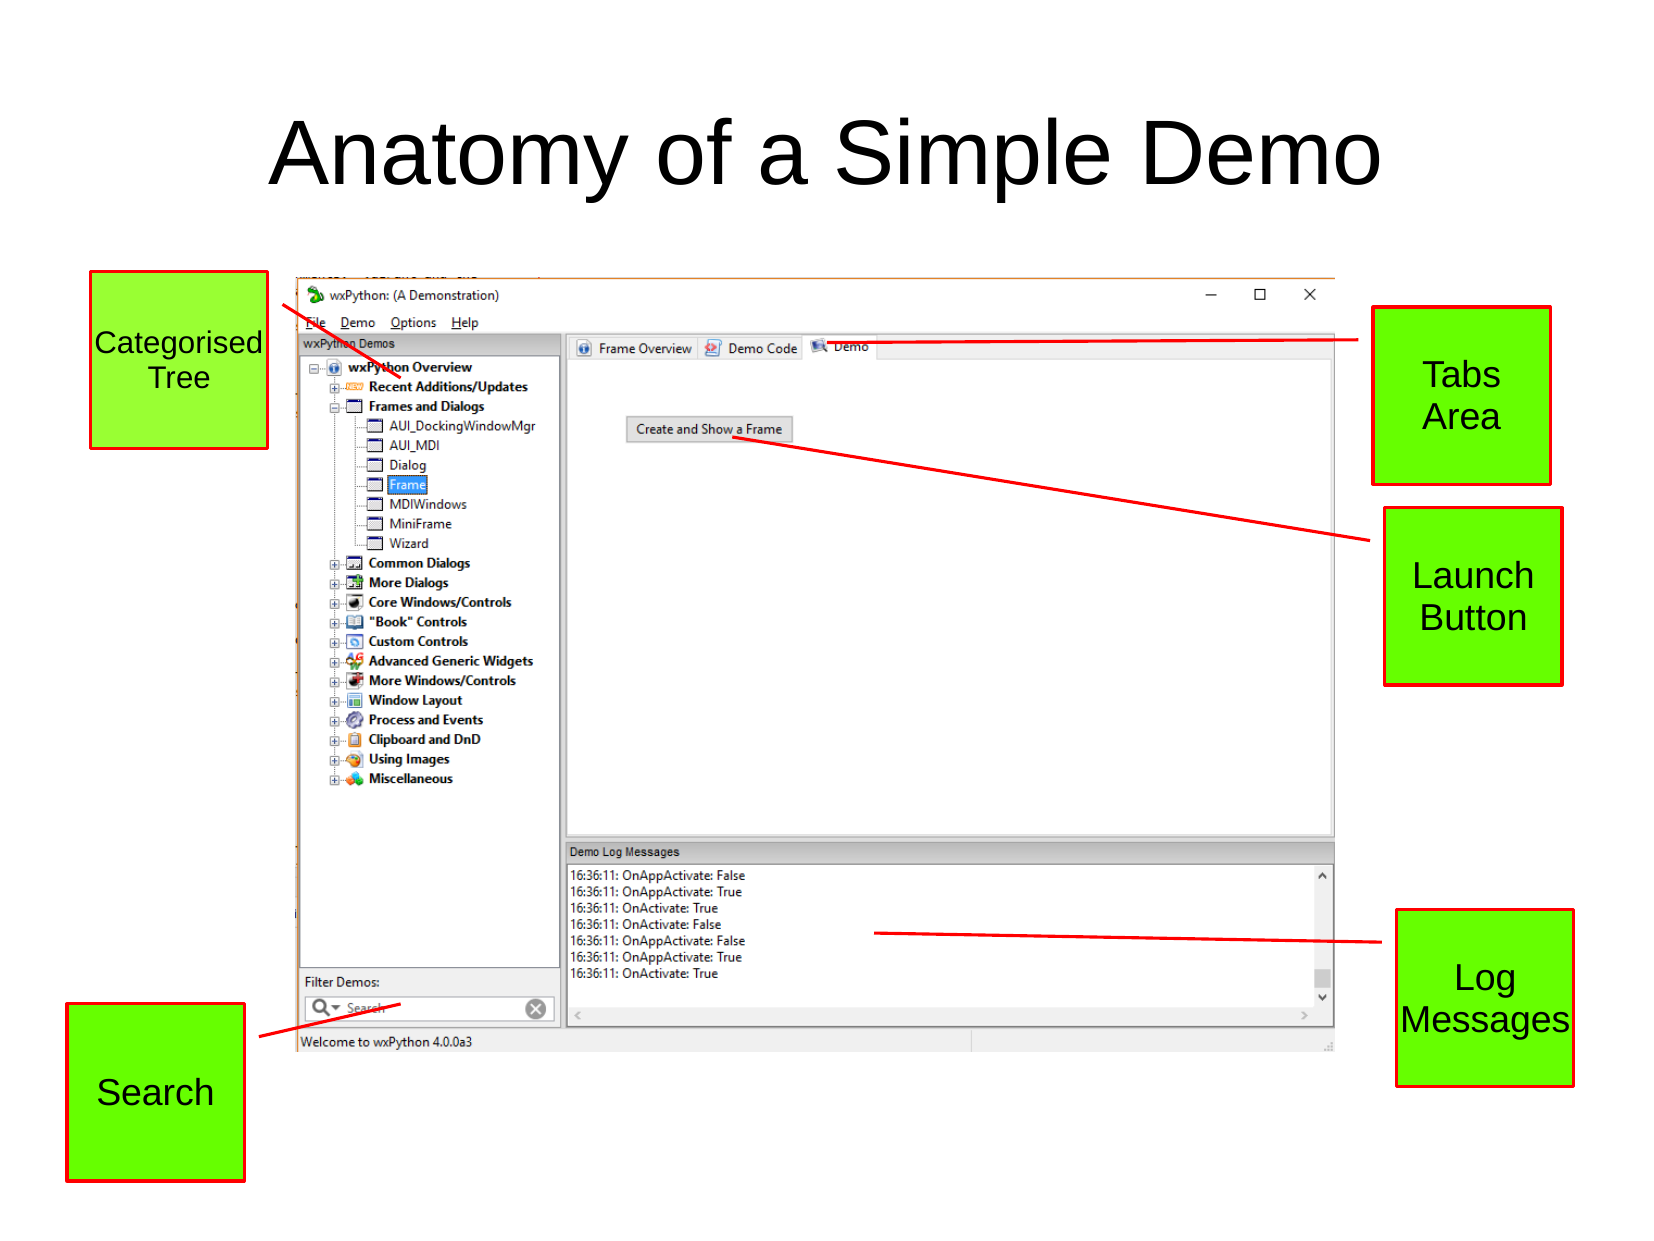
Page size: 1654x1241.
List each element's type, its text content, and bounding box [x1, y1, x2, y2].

title Anatomy of a Simple Demo [82, 49, 1571, 257]
text_box Tabs Area [1373, 307, 1550, 484]
text_box Log Messages [1397, 909, 1574, 1087]
text_box Launch Button [1385, 508, 1562, 685]
picture [295, 277, 1335, 1052]
text_box Categorised Tree [91, 272, 268, 449]
text_box Search [67, 1004, 244, 1181]
